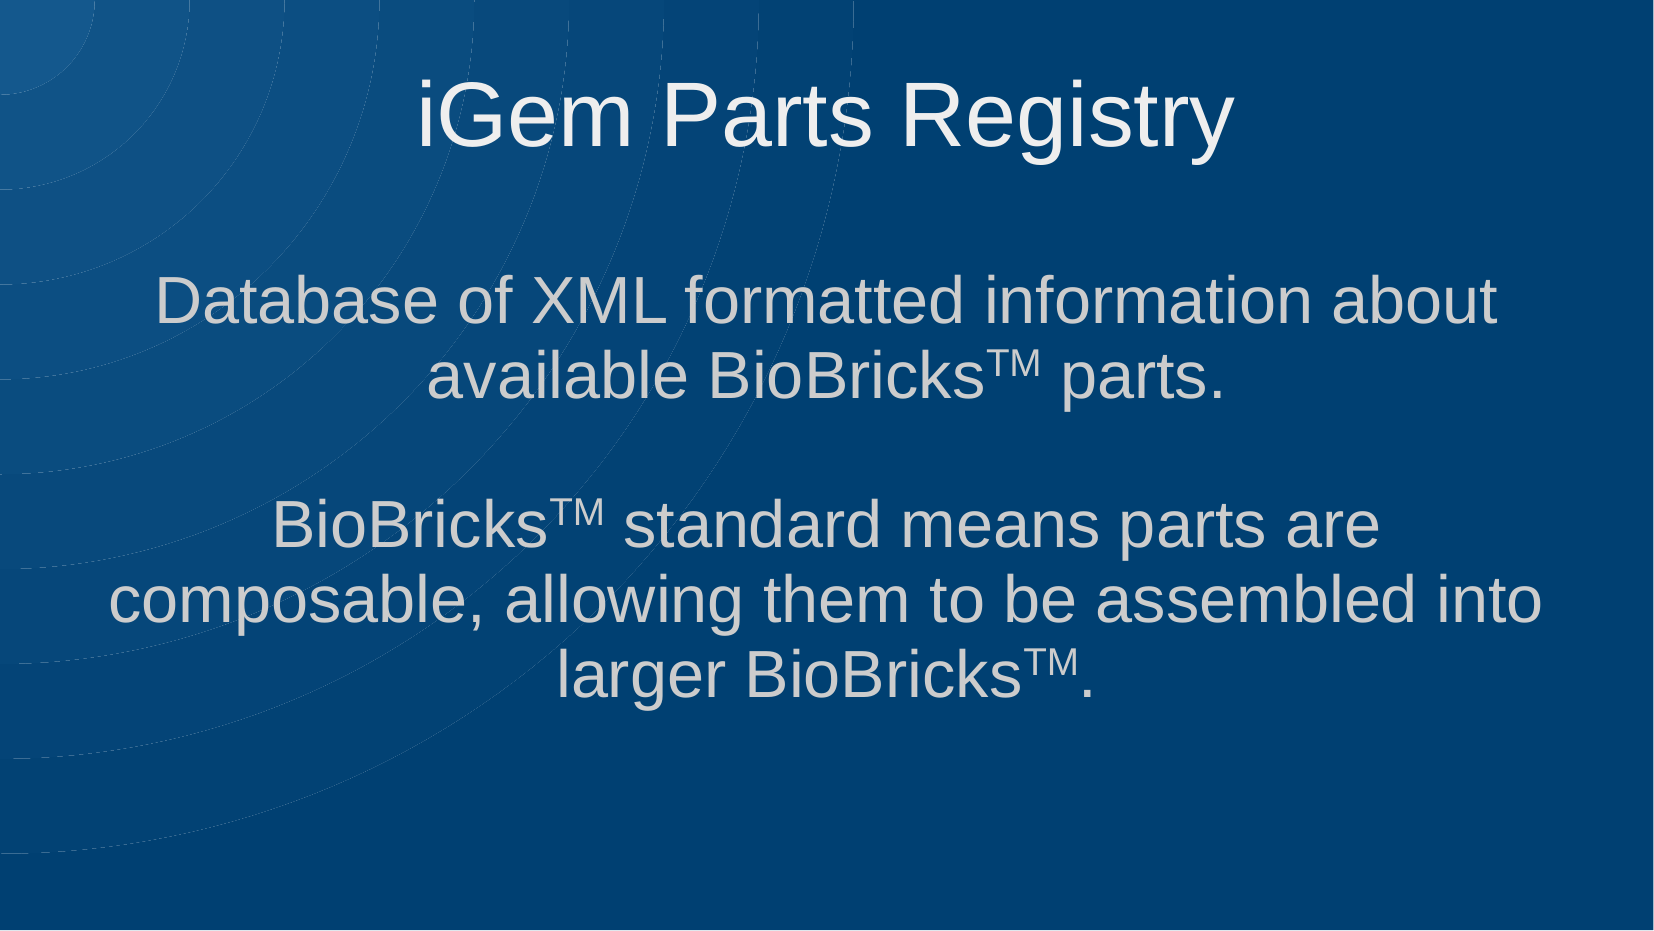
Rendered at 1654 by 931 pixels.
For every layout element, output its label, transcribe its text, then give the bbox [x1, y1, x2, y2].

subtitle Database of XML formatted information about available BioBricksTM parts. BioBricksTM standard means parts are composable, allowing them to be assembled into larger BioBricksTM. [82, 217, 1571, 758]
title iGem Parts Registry [82, 37, 1571, 193]
